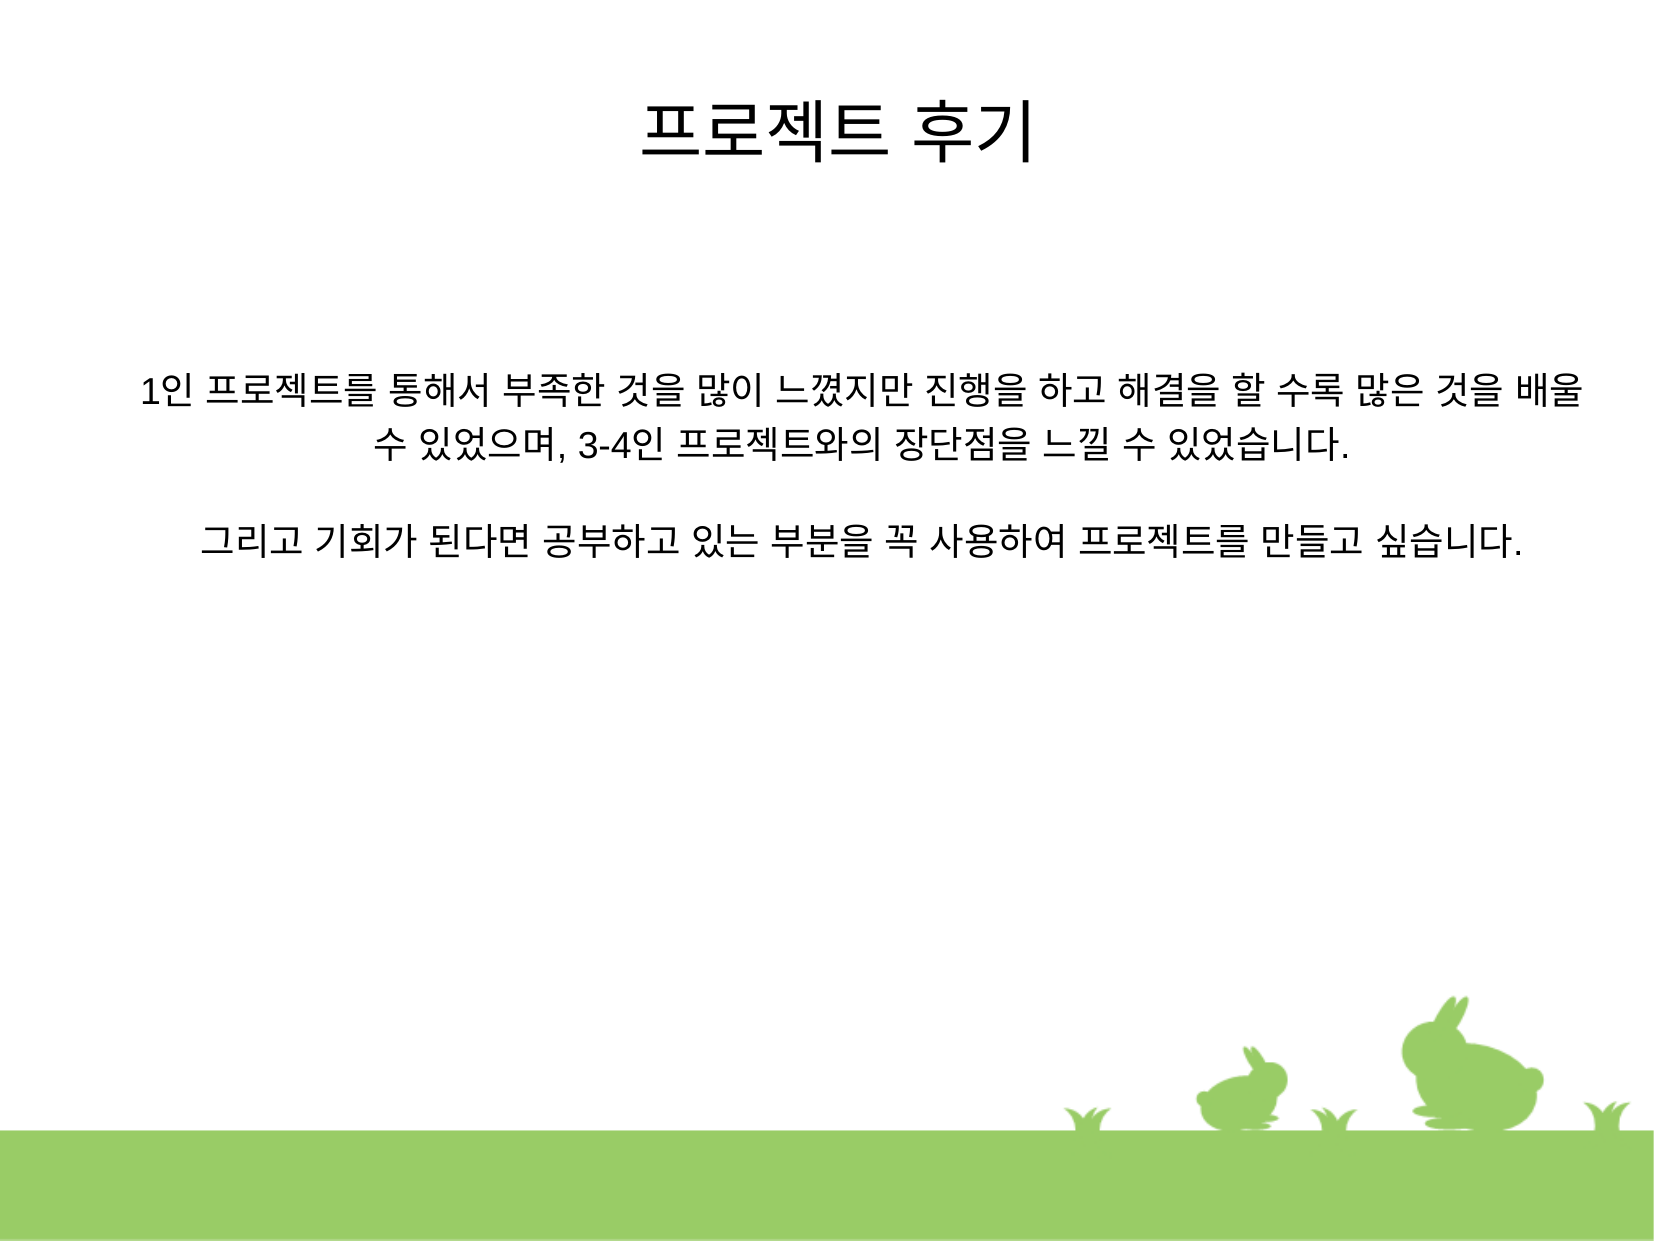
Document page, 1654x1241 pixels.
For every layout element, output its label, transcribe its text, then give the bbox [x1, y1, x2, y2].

picture [0, 0, 1654, 1241]
title 1인 프로젝트를 통해서 부족한 것을 많이 느꼈지만 진행을 하고 해결을 할 수록 많은 것을 배울 수 있었으며, 3-4인 프로젝트와의 장단점을 느낄 수 있었습니다. 그리고 기회가 된다면 공부하고 있는 부분을 꼭 사용하여 프로젝트를 만들고 싶습니다. [118, 359, 1607, 567]
title 프로젝트 후기 [94, 23, 1583, 201]
title [35, 49, 1642, 1146]
